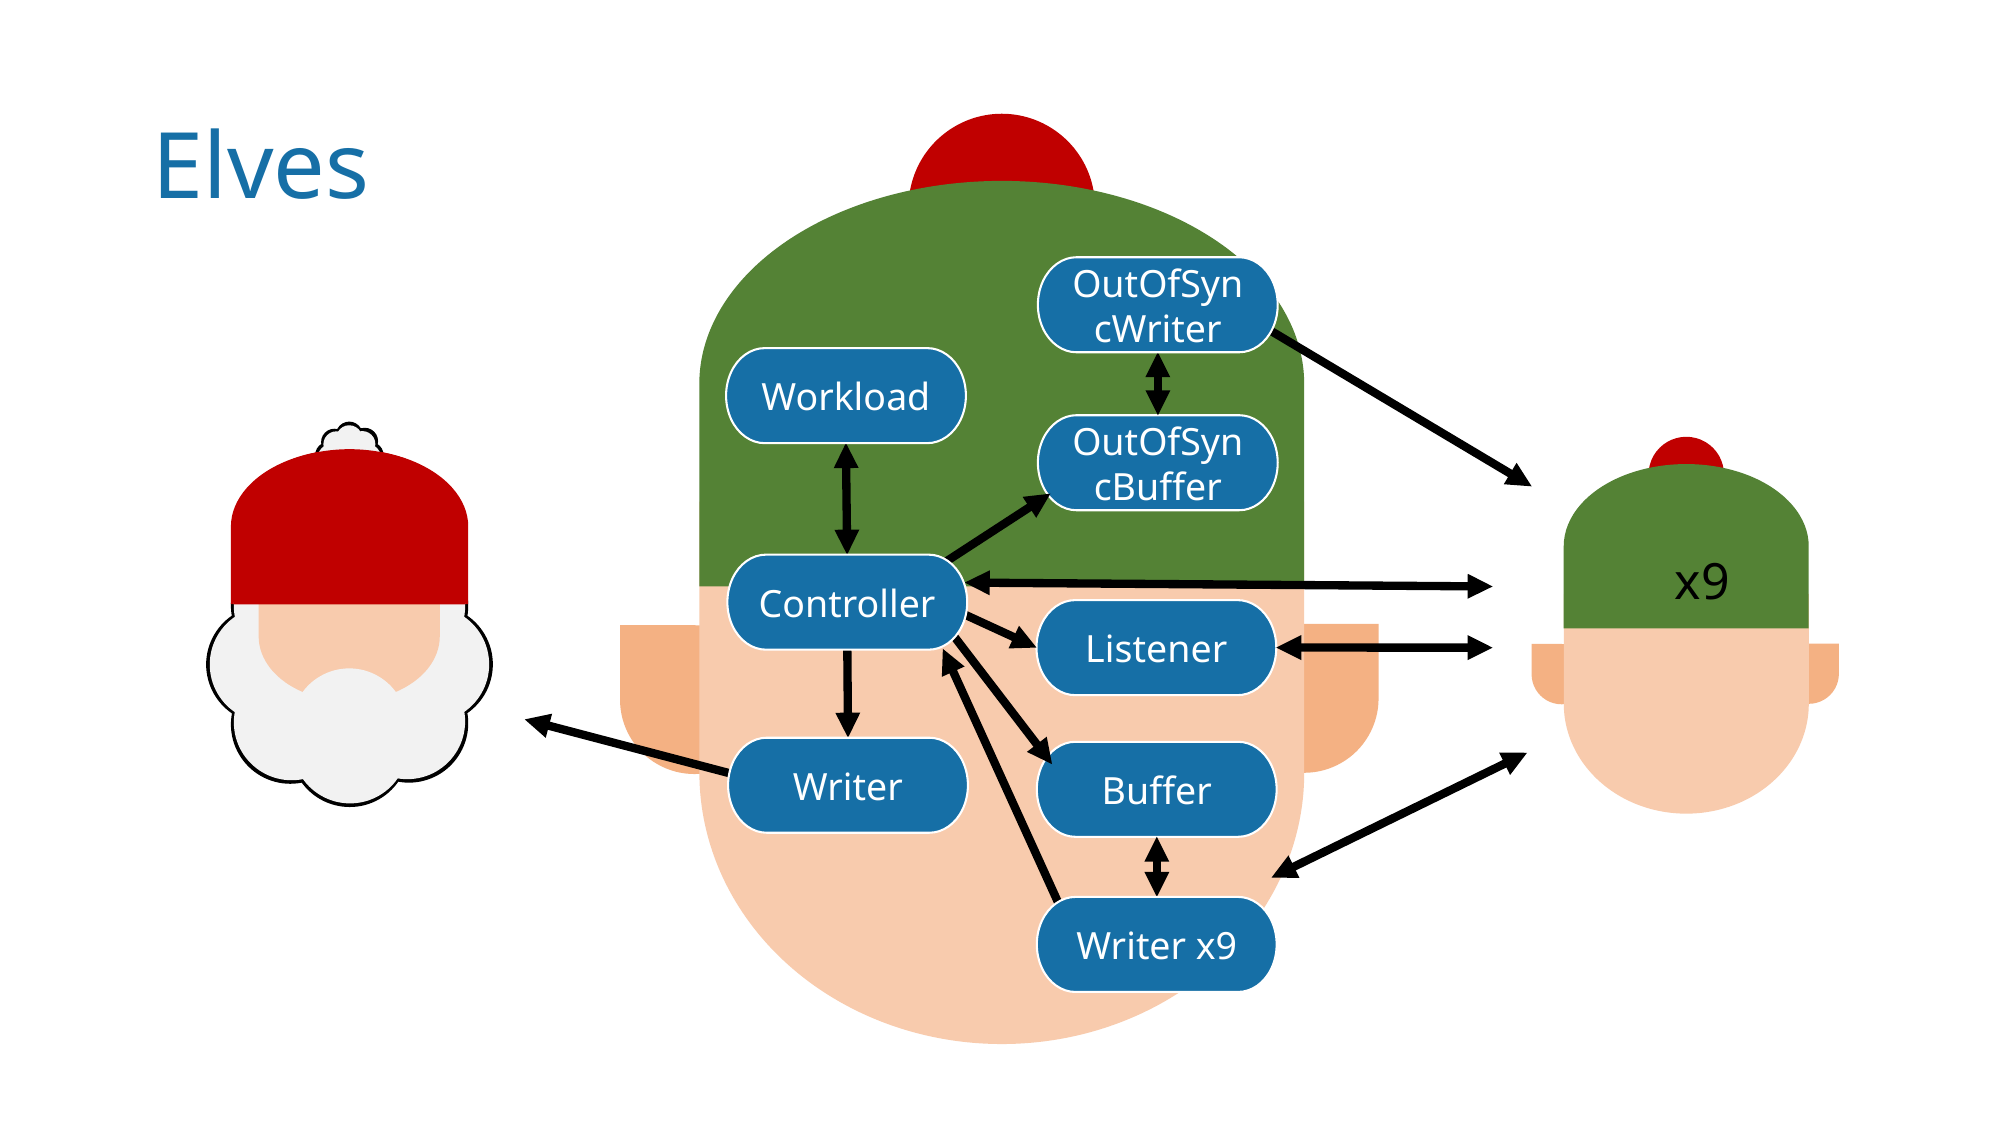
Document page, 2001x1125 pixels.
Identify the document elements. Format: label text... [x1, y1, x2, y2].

text_box [620, 113, 1238, 768]
text_box [206, 421, 493, 808]
text_box Buffer [1036, 741, 1277, 837]
text_box Controller [727, 554, 968, 650]
text_box Workload [726, 348, 966, 444]
text_box Listener [1036, 600, 1277, 696]
text_box x9 [1660, 542, 1766, 618]
text_box [958, 620, 1379, 908]
text_box OutOfSyncWriter [1037, 257, 1278, 353]
title Elves [137, 59, 1863, 278]
text_box Writer [728, 737, 968, 833]
text_box [1274, 301, 1298, 341]
text_box Writer x9 [1036, 896, 1277, 992]
text_box [952, 336, 1305, 582]
text_box [965, 584, 1379, 646]
text_box [1531, 436, 1839, 814]
text_box [645, 641, 1180, 1045]
text_box OutOfSyncBuffer [1037, 415, 1278, 511]
